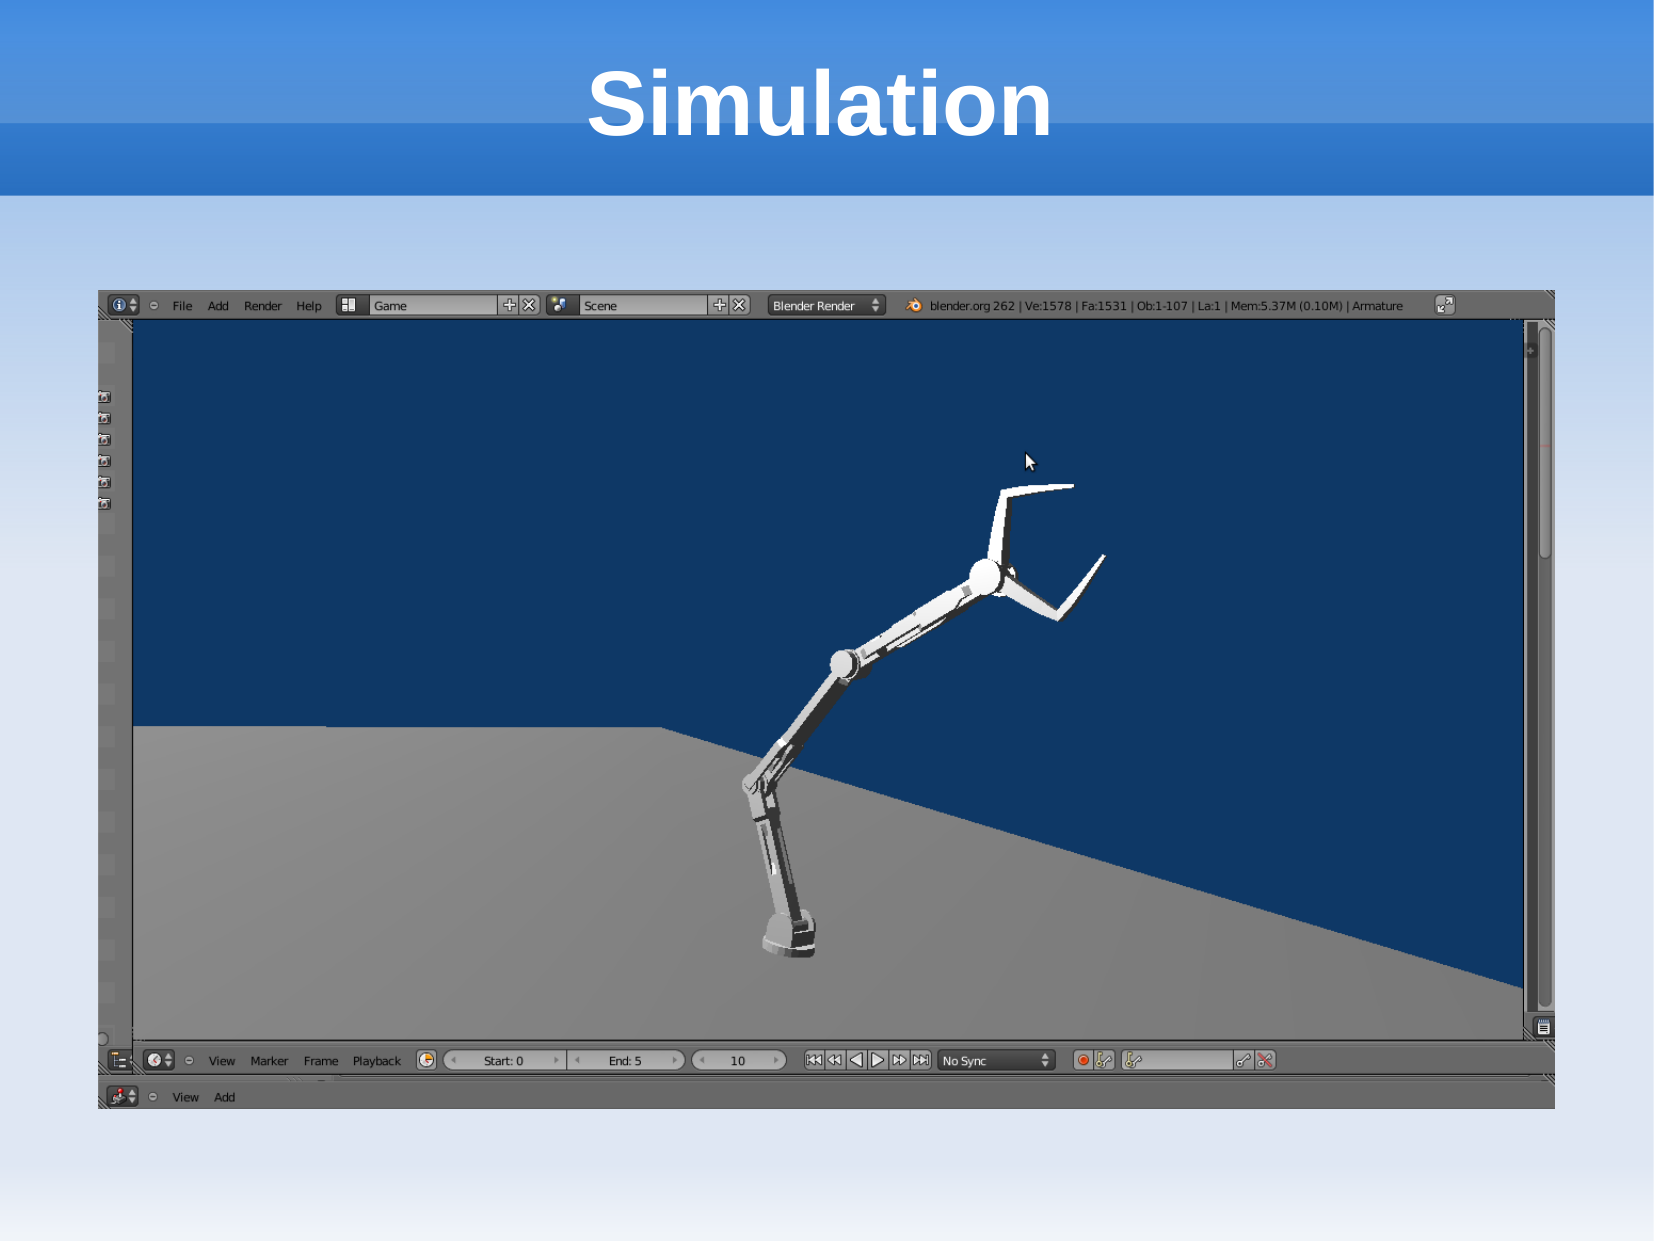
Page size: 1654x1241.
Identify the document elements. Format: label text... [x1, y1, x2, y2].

title Simulation [76, 0, 1565, 208]
picture [0, 0, 1654, 1241]
